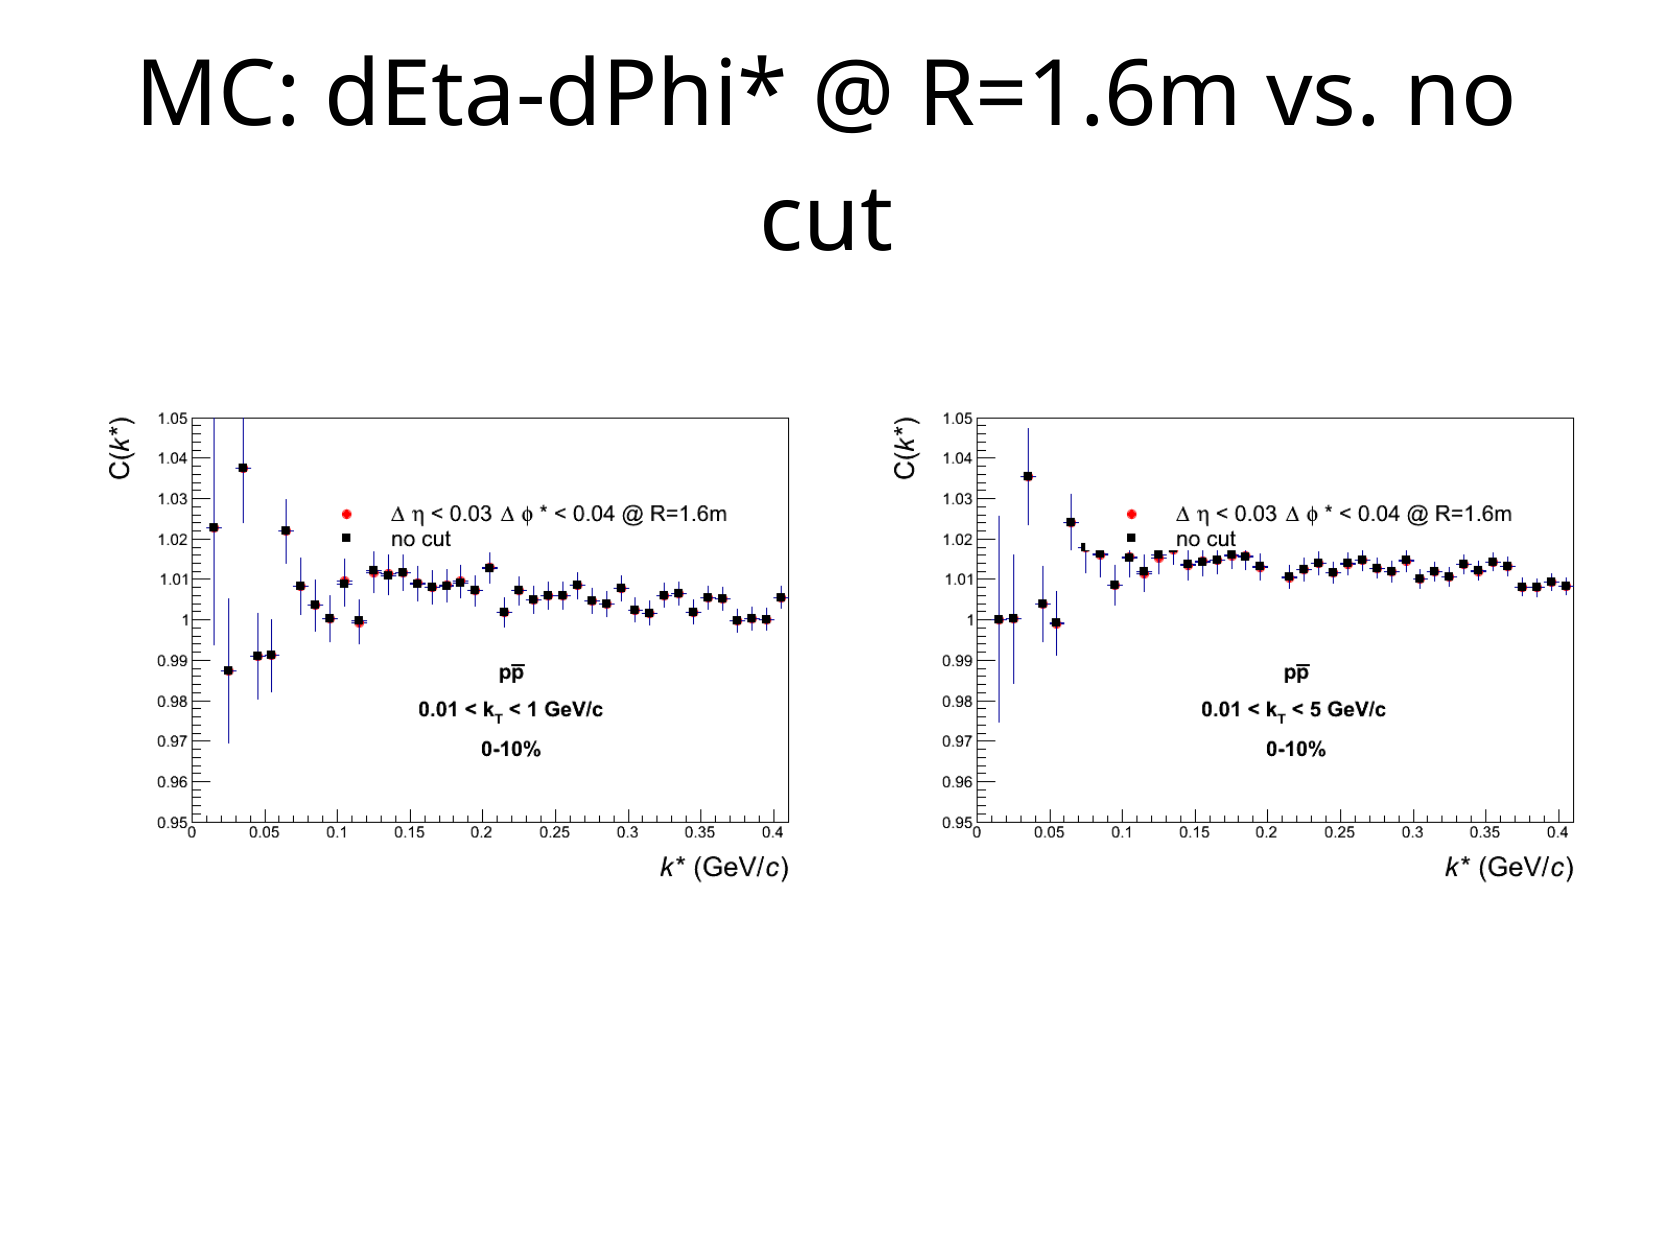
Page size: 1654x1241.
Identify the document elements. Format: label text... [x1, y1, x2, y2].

title MC: dEta-dPhi* @ R=1.6m vs. no cut [82, 49, 1571, 257]
picture [868, 403, 1595, 896]
picture [83, 403, 810, 896]
